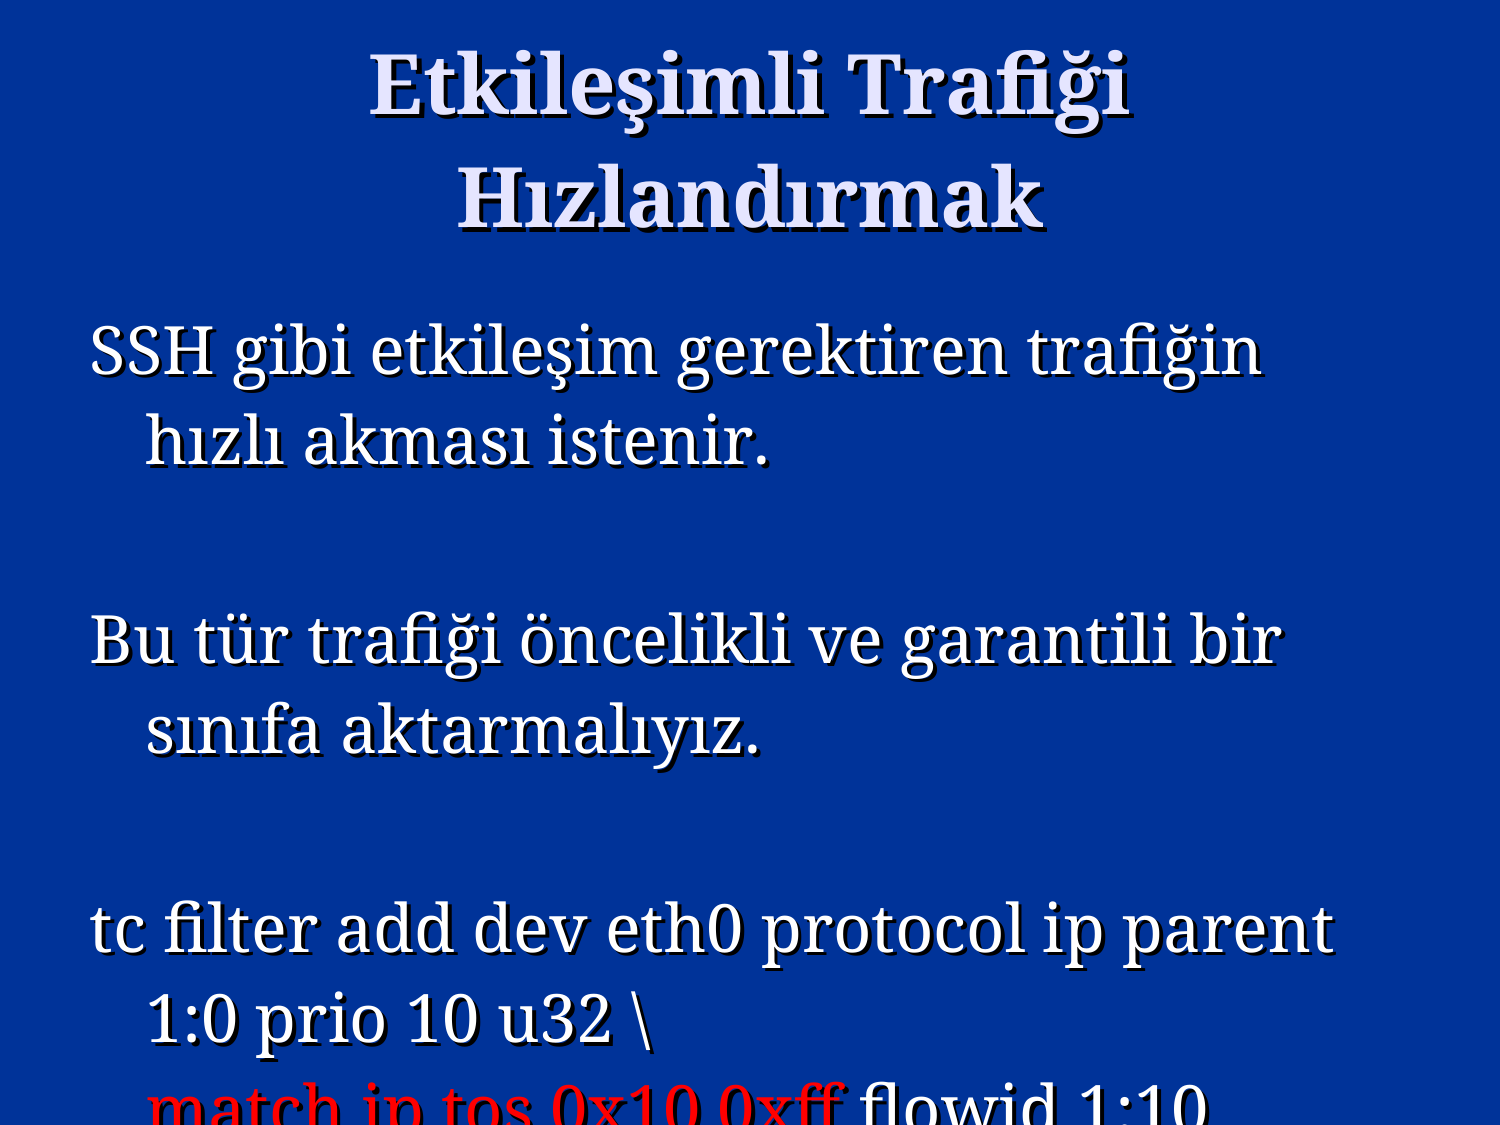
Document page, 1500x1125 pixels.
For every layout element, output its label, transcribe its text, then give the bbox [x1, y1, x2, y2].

list SSH gibi etkileşim gerektiren trafiğin hızlı akması istenir. Bu tür trafiği öncelikli ve garantili bir sınıfa aktarmalıyız. tc filter add dev eth0 protocol ip parent 1:0 prio 10 u32 \ match ip tos 0x10 0xff flowid 1:10 [75, 295, 1426, 1044]
title Etkileşimli Trafiği Hızlandırmak [75, 31, 1426, 247]
